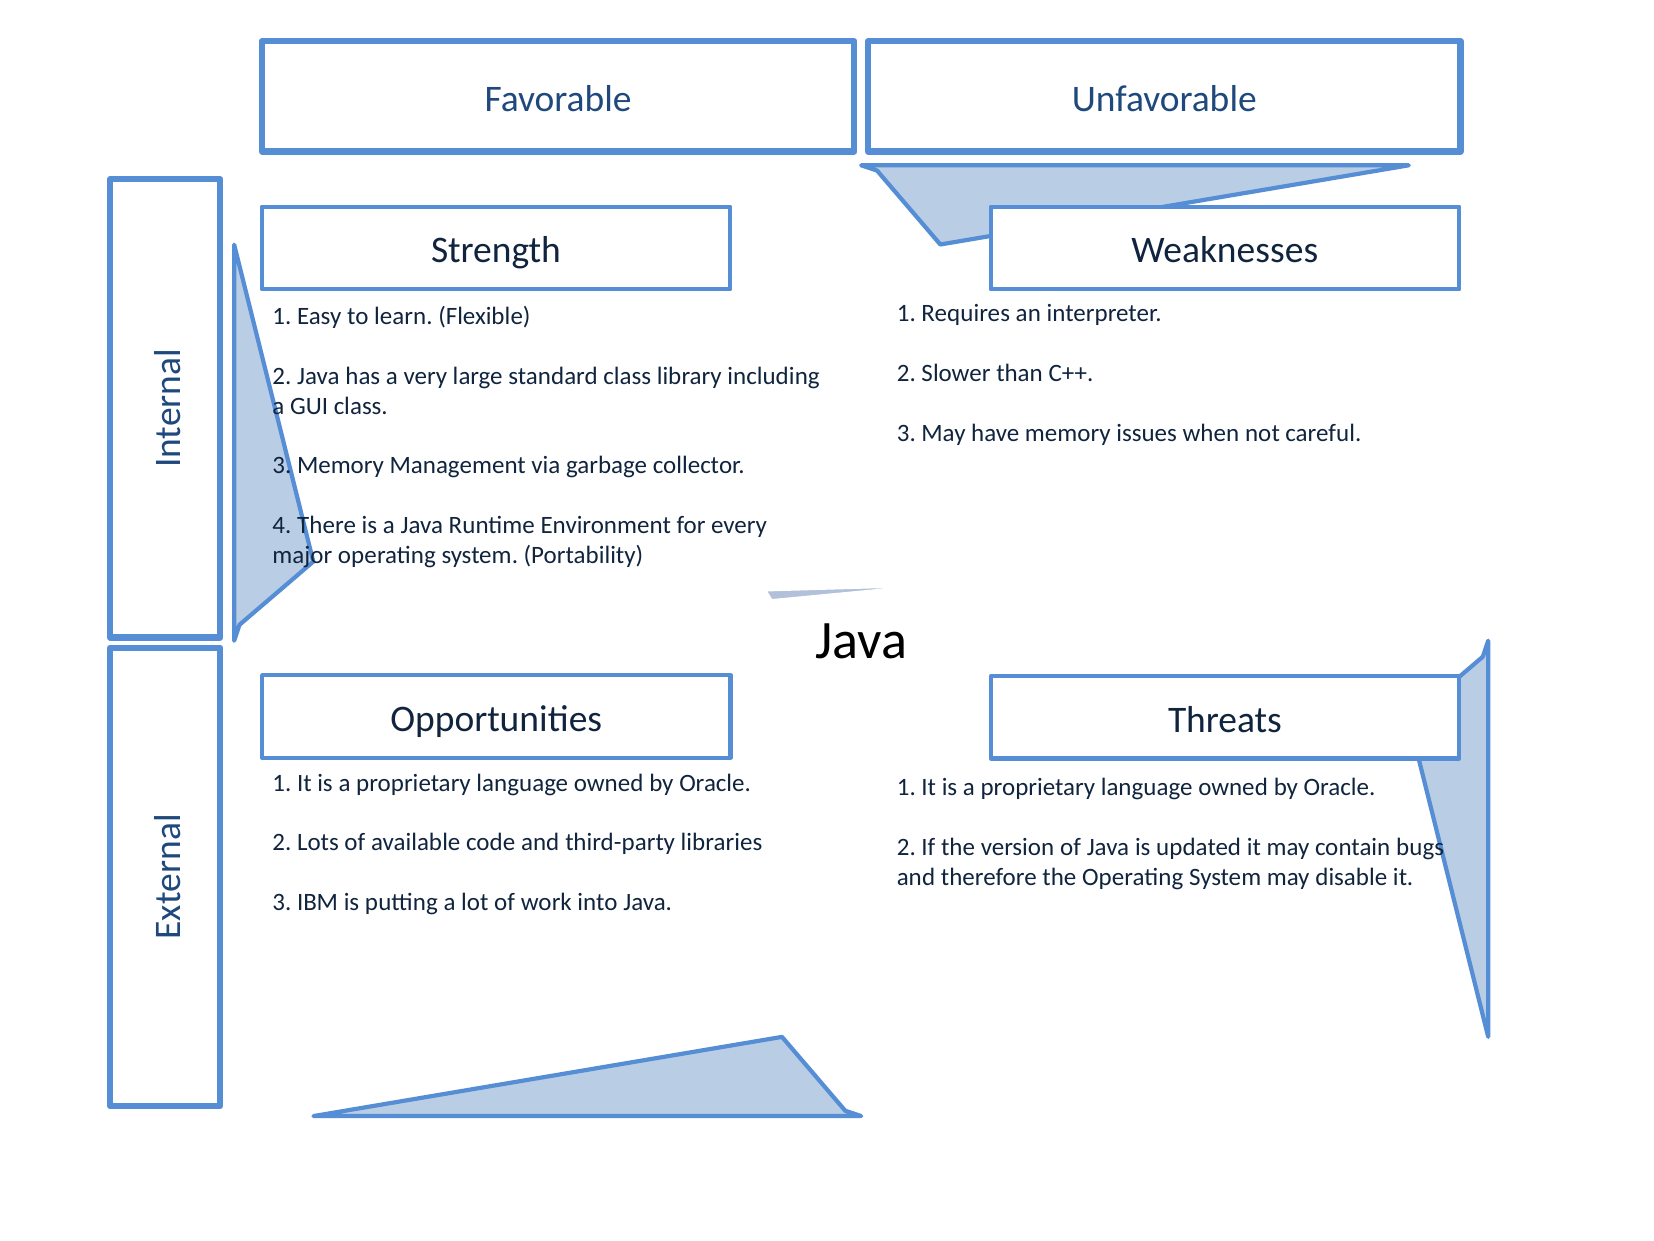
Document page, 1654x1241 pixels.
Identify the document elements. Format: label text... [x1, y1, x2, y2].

text_box 1. It is a proprietary language owned by Oracle. 2. Lots of available code and third-party libraries 3. IBM is putting a lot of work into Java. [257, 758, 837, 924]
text_box Unfavorable [868, 41, 1461, 152]
text_box Java [753, 584, 951, 603]
text_box [234, 244, 296, 641]
text_box Strength [261, 206, 731, 290]
text_box External [110, 647, 221, 1106]
text_box Opportunities [262, 675, 731, 758]
text_box 1. Requires an interpreter. 2. Slower than C++. 3. May have memory issues when not careful. [882, 289, 1461, 484]
text_box Threats [990, 675, 1460, 759]
text_box [861, 165, 1409, 245]
text_box [313, 1036, 862, 1117]
text_box 1. It is a proprietary language owned by Oracle. 2. If the version of Java is updated it may contain bugs and therefore the Operating System may disable it. [882, 763, 1461, 899]
text_box Internal [110, 179, 221, 638]
text_box [1418, 640, 1489, 1037]
text_box Weaknesses [990, 206, 1460, 289]
text_box 1. Easy to learn. (Flexible) 2. Java has a very large standard class library including a GUI class. 3. Memory Management via garbage collector. 4. There is a Java Runtime Environment for every major operating system. (Portability) [257, 291, 837, 577]
text_box Favorable [261, 41, 855, 152]
